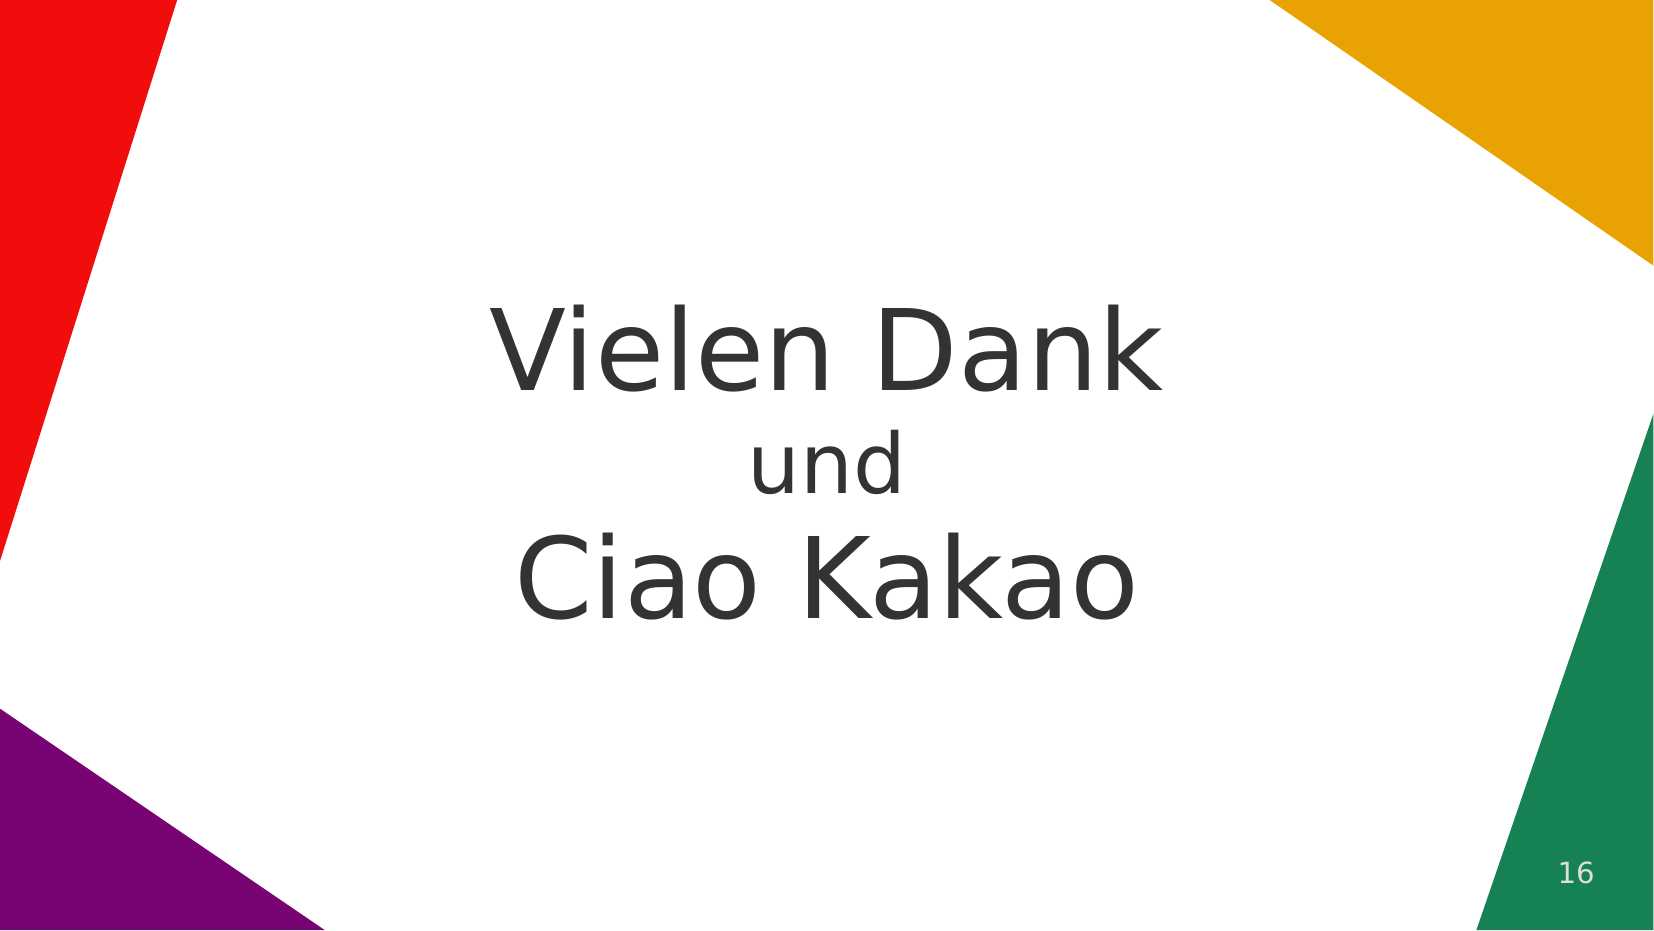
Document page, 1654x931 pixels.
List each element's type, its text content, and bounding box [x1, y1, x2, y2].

title Vielen Dank und Ciao Kakao [118, 280, 1536, 650]
